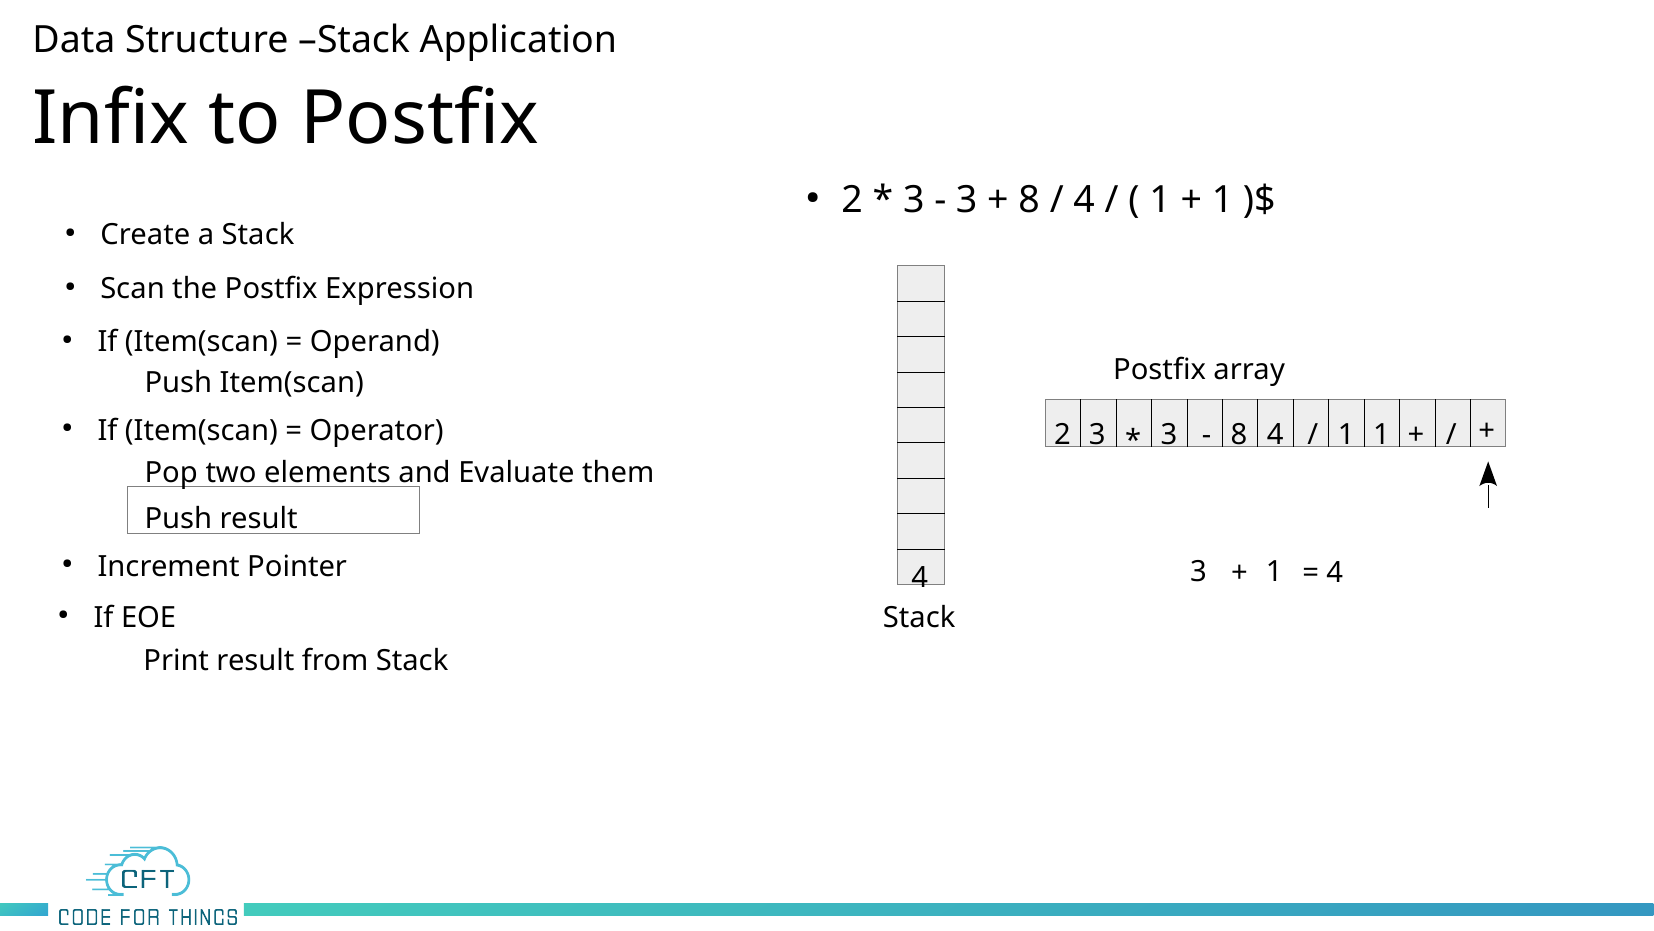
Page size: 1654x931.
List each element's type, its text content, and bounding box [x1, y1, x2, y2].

text_box [897, 265, 945, 301]
text_box If EOE [43, 588, 375, 638]
text_box [1400, 399, 1435, 405]
text_box + [1463, 401, 1518, 451]
text_box Create a Stack [50, 206, 355, 266]
text_box 4 [896, 549, 945, 599]
text_box [897, 514, 945, 549]
text_box / [1431, 405, 1471, 455]
text_box * [1110, 411, 1159, 461]
picture [59, 846, 237, 925]
text_box [1117, 399, 1151, 411]
text_box 4 [1252, 405, 1292, 455]
text_box 1 [1372, 405, 1407, 455]
text_box / [1292, 405, 1341, 455]
text_box [1045, 399, 1080, 405]
text_box [897, 408, 945, 442]
text_box 8 [1236, 405, 1252, 455]
text_box [1329, 399, 1364, 405]
text_box 2 [1039, 405, 1074, 455]
text_box - [1187, 405, 1236, 455]
text_box [1223, 399, 1257, 405]
text_box [897, 479, 945, 513]
text_box Pop two elements and Evaluate them [94, 443, 709, 502]
text_box [897, 302, 945, 336]
text_box [1152, 399, 1187, 405]
text_box = 4 [1287, 543, 1382, 593]
text_box [897, 373, 945, 407]
text_box Scan the Postfix Expression [50, 259, 537, 319]
text_box [897, 337, 945, 372]
text_box + [1407, 405, 1431, 455]
text_box Push result [94, 490, 426, 550]
text_box 1 [1271, 543, 1287, 593]
text_box 3 [1145, 405, 1187, 455]
text_box 3 [1175, 543, 1216, 593]
text_box Push Item(scan) [94, 373, 426, 401]
title Data Structure –Stack Application Infix to Postfix [32, 12, 1536, 166]
text_box [1081, 399, 1116, 405]
text_box [1365, 399, 1399, 405]
text_box 1 [1341, 405, 1372, 455]
text_box Stack [868, 588, 979, 638]
text_box 2 * 3 - 3 + 8 / 4 / ( 1 + 1 )$ [791, 165, 1377, 225]
text_box + [1216, 543, 1271, 593]
text_box Postfix array [1098, 340, 1312, 390]
text_box 3 [1074, 405, 1123, 455]
text_box [1258, 399, 1293, 405]
text_box [1436, 399, 1470, 405]
text_box Print result from Stack [93, 631, 615, 691]
text_box [1188, 399, 1222, 405]
text_box [1294, 399, 1328, 405]
text_box Increment Pointer [47, 537, 621, 597]
text_box If (Item(scan) = Operator) [47, 401, 496, 461]
text_box If (Item(scan) = Operand) [47, 312, 491, 373]
text_box [897, 443, 945, 478]
